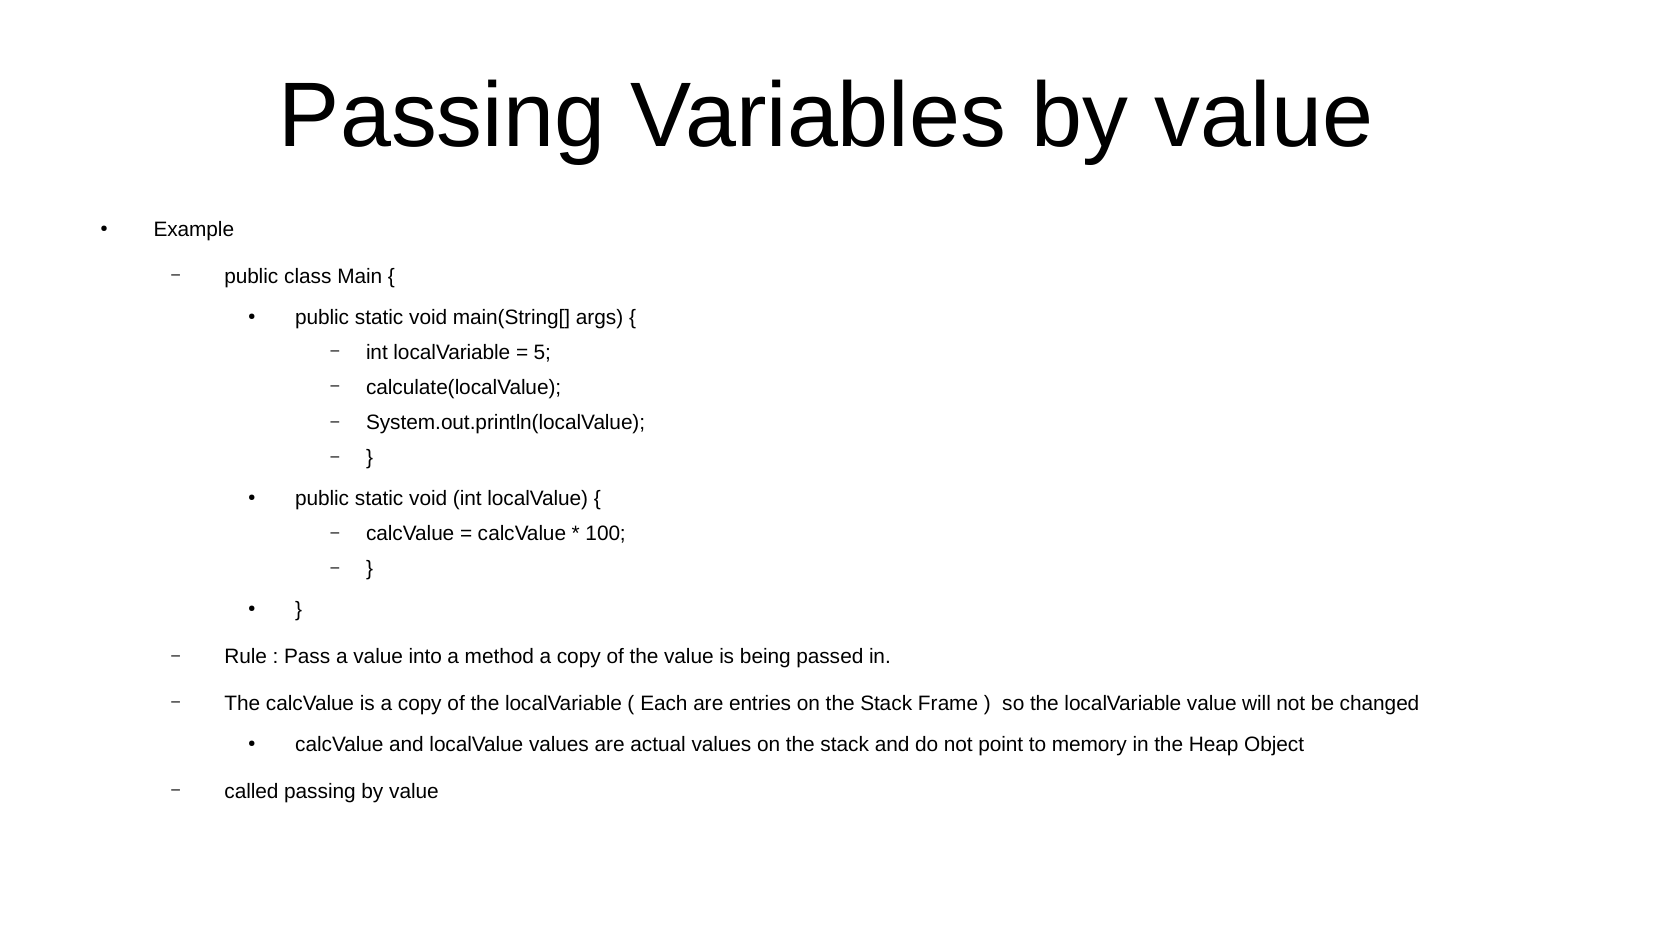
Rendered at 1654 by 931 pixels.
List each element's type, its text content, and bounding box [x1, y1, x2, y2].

title Passing Variables by value [82, 37, 1571, 193]
list Example public class Main { public static void main(String[] args) { int localVariable = 5; calculate(localValue); System.out.println(localValue); } public static void (int localValue) { calcValue = calcValue * 100; } } Rule : Pass a value into a method a copy of the value is being passed in. The calcValue is a copy of the localVariable ( Each are entries on the Stack Frame ) so the localVariable value will not be changed calcValue and localValue values are actual values on the stack and do not point to memory in the Heap Object called passing by value [82, 217, 1636, 916]
